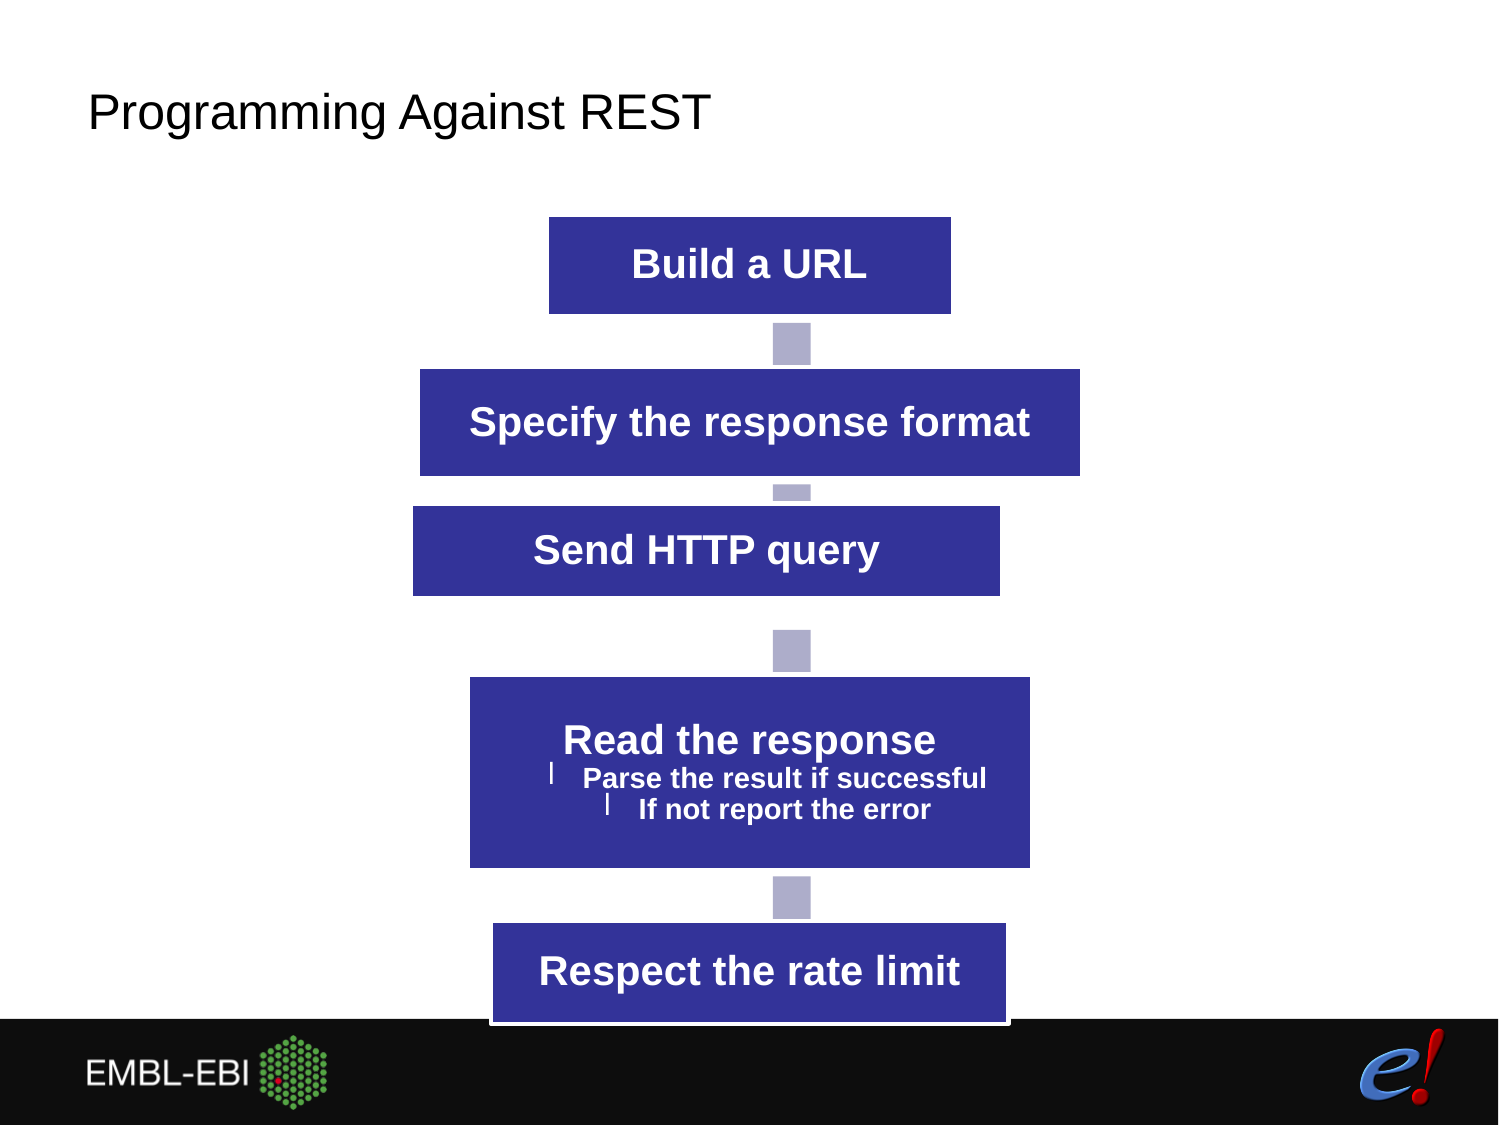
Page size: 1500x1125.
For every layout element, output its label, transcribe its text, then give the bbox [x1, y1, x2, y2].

title Programming Against REST [87, 50, 1425, 175]
picture [87, 1035, 327, 1110]
text_box Respect the rate limit [490, 920, 1009, 1024]
text_box Read the response Parse the result if successful If not report the error [467, 674, 1032, 870]
text_box [772, 484, 811, 503]
text_box Specify the response format [417, 367, 1082, 478]
text_box [772, 876, 811, 920]
text_box Send HTTP query [410, 503, 1003, 598]
text_box [772, 629, 811, 674]
text_box [772, 322, 811, 367]
picture [1357, 1026, 1448, 1112]
text_box Build a URL [546, 214, 953, 317]
